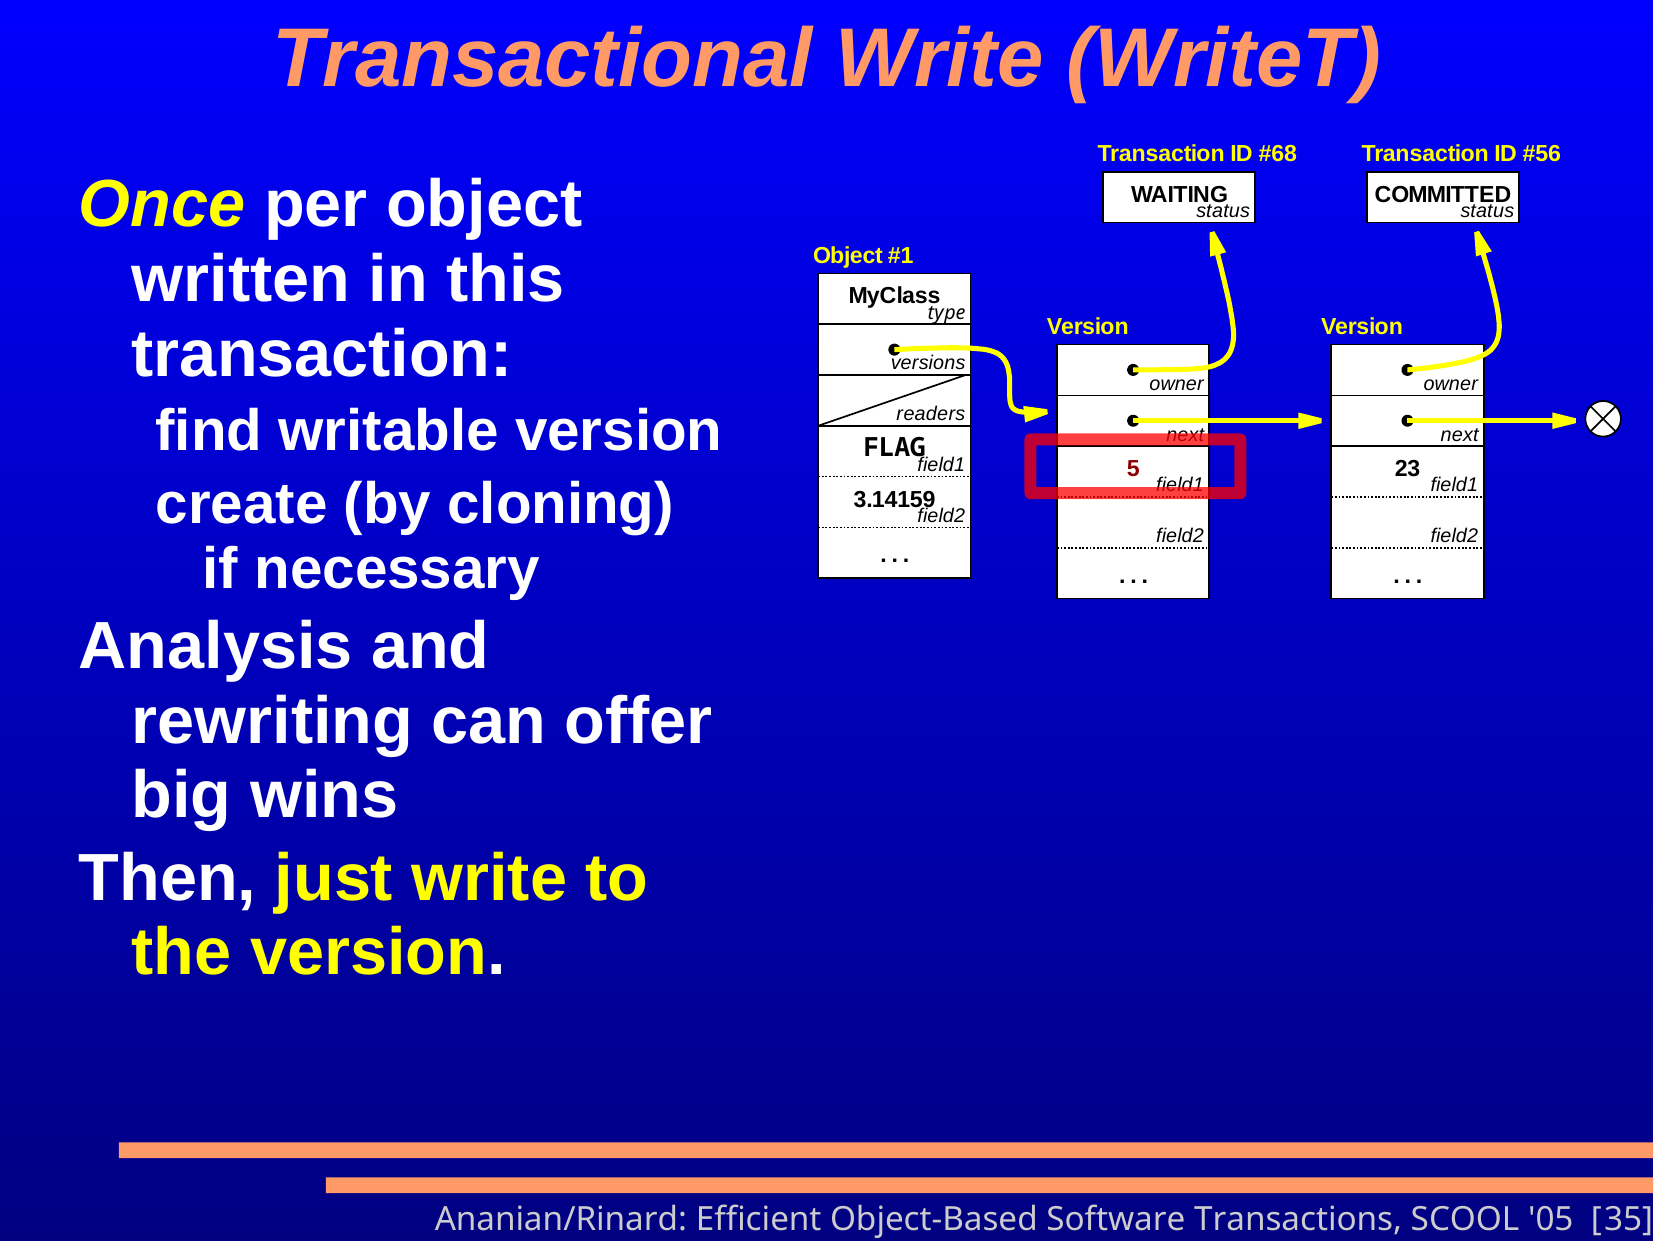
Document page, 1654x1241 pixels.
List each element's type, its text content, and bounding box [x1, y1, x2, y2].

title Transactional Write (WriteT) [121, 0, 1534, 115]
picture [756, 79, 1653, 650]
list Once per object written in this transaction: find writable version create (by cloning) if necessary Analysis and rewriting can offer big wins Then, just write to the version. [61, 166, 726, 1147]
